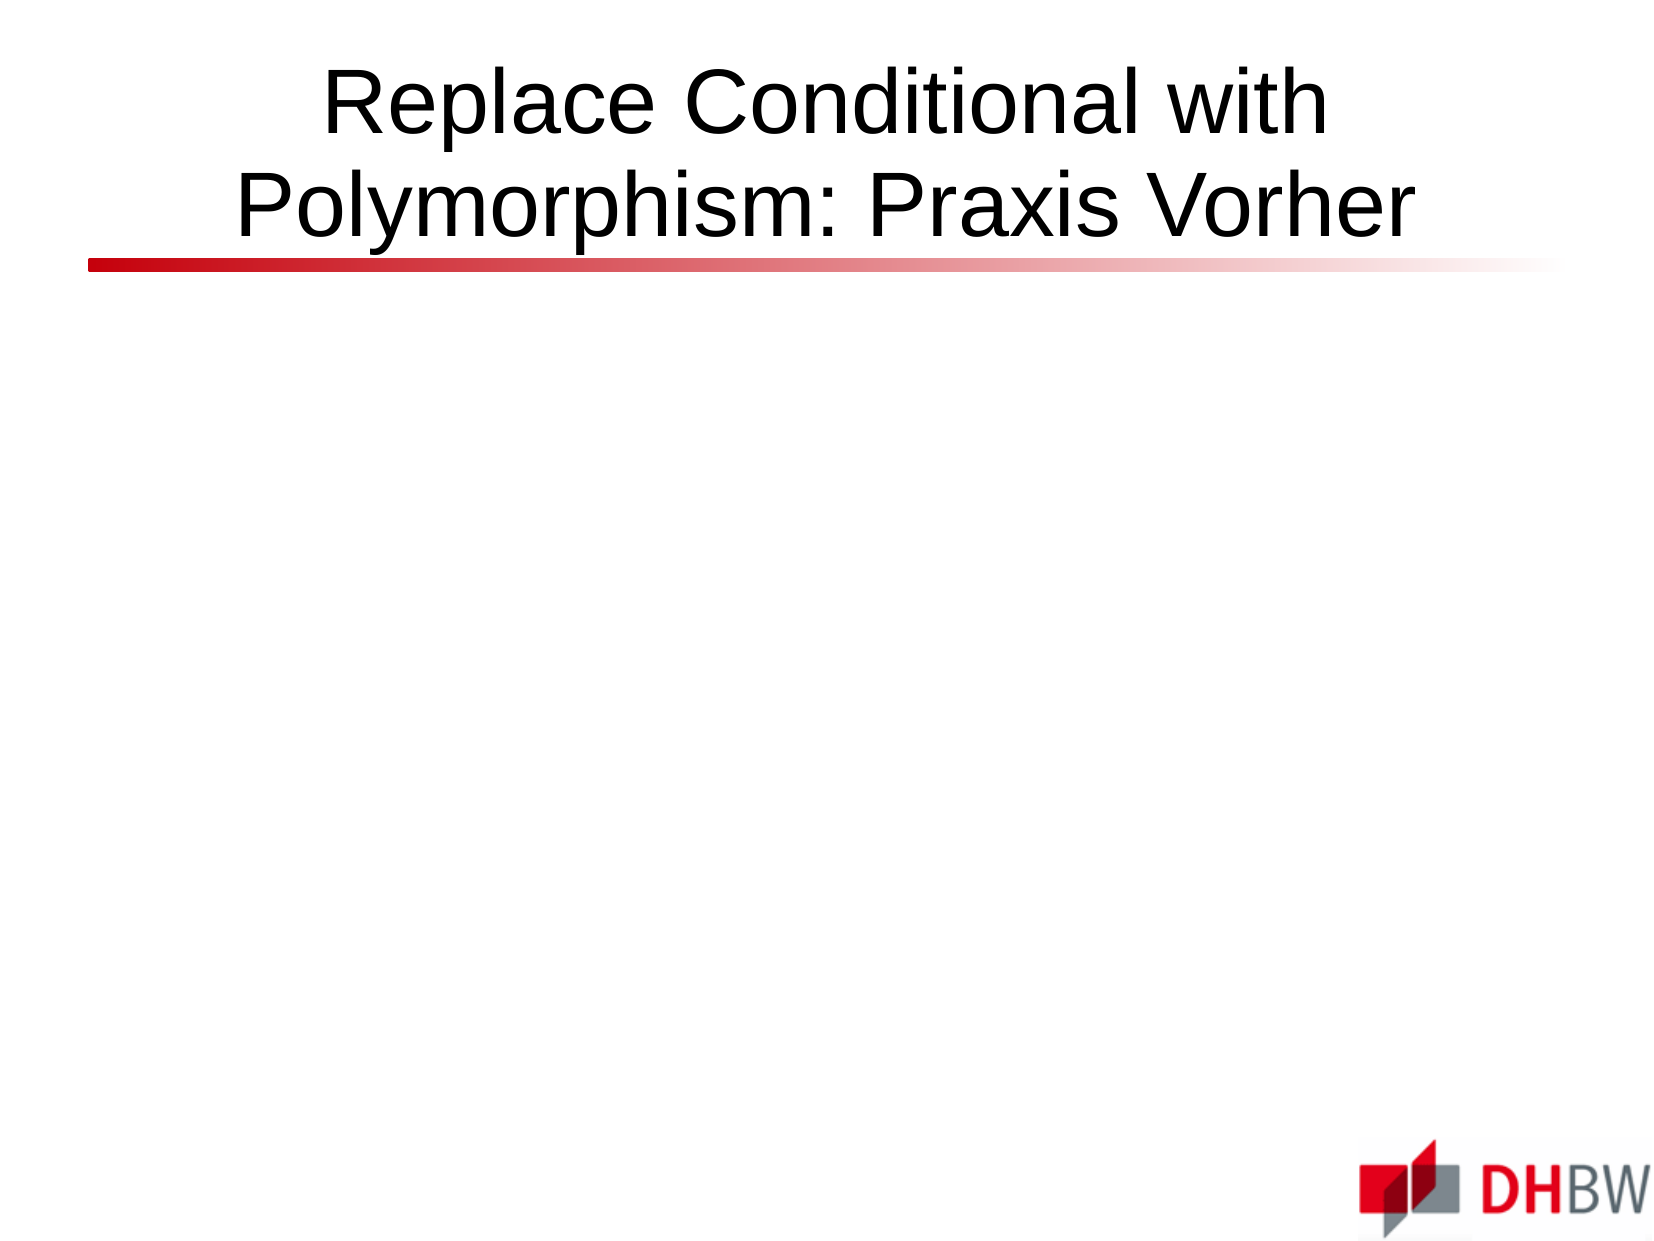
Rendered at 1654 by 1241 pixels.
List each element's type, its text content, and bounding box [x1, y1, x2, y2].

title Replace Conditional with Polymorphism: Praxis Vorher [82, 50, 1571, 256]
picture [1358, 1137, 1652, 1241]
